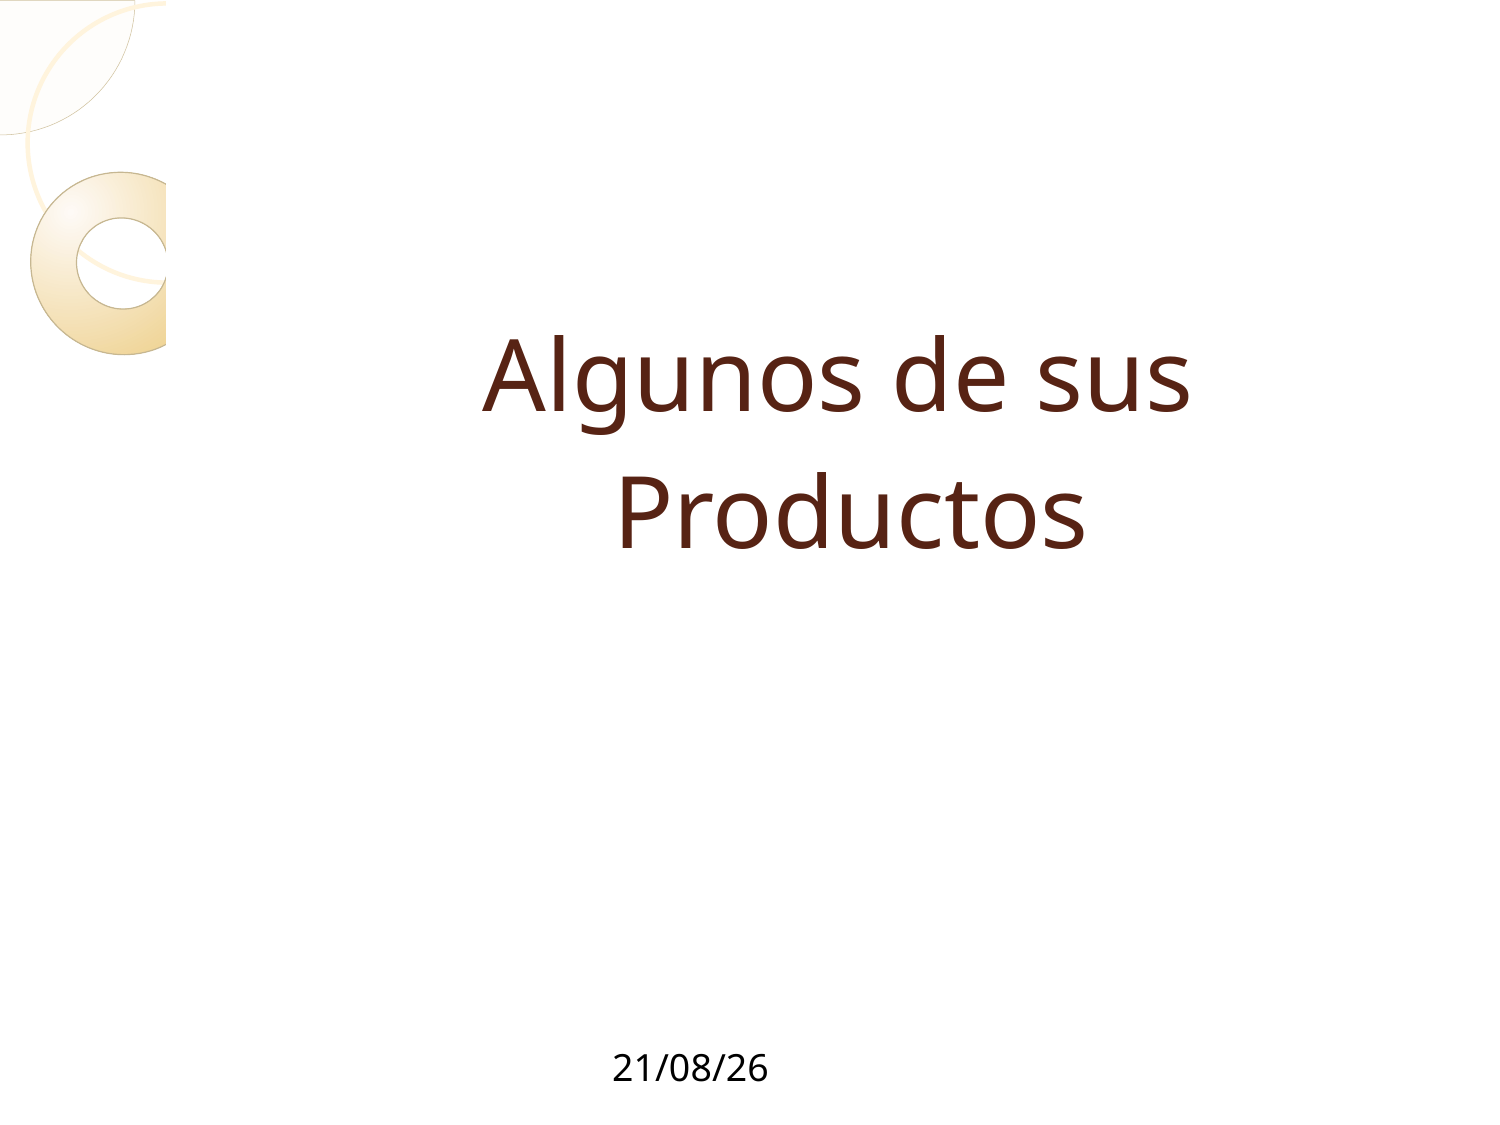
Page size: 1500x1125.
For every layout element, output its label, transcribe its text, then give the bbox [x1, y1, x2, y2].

title Algunos de sus Productos [236, 324, 1467, 558]
